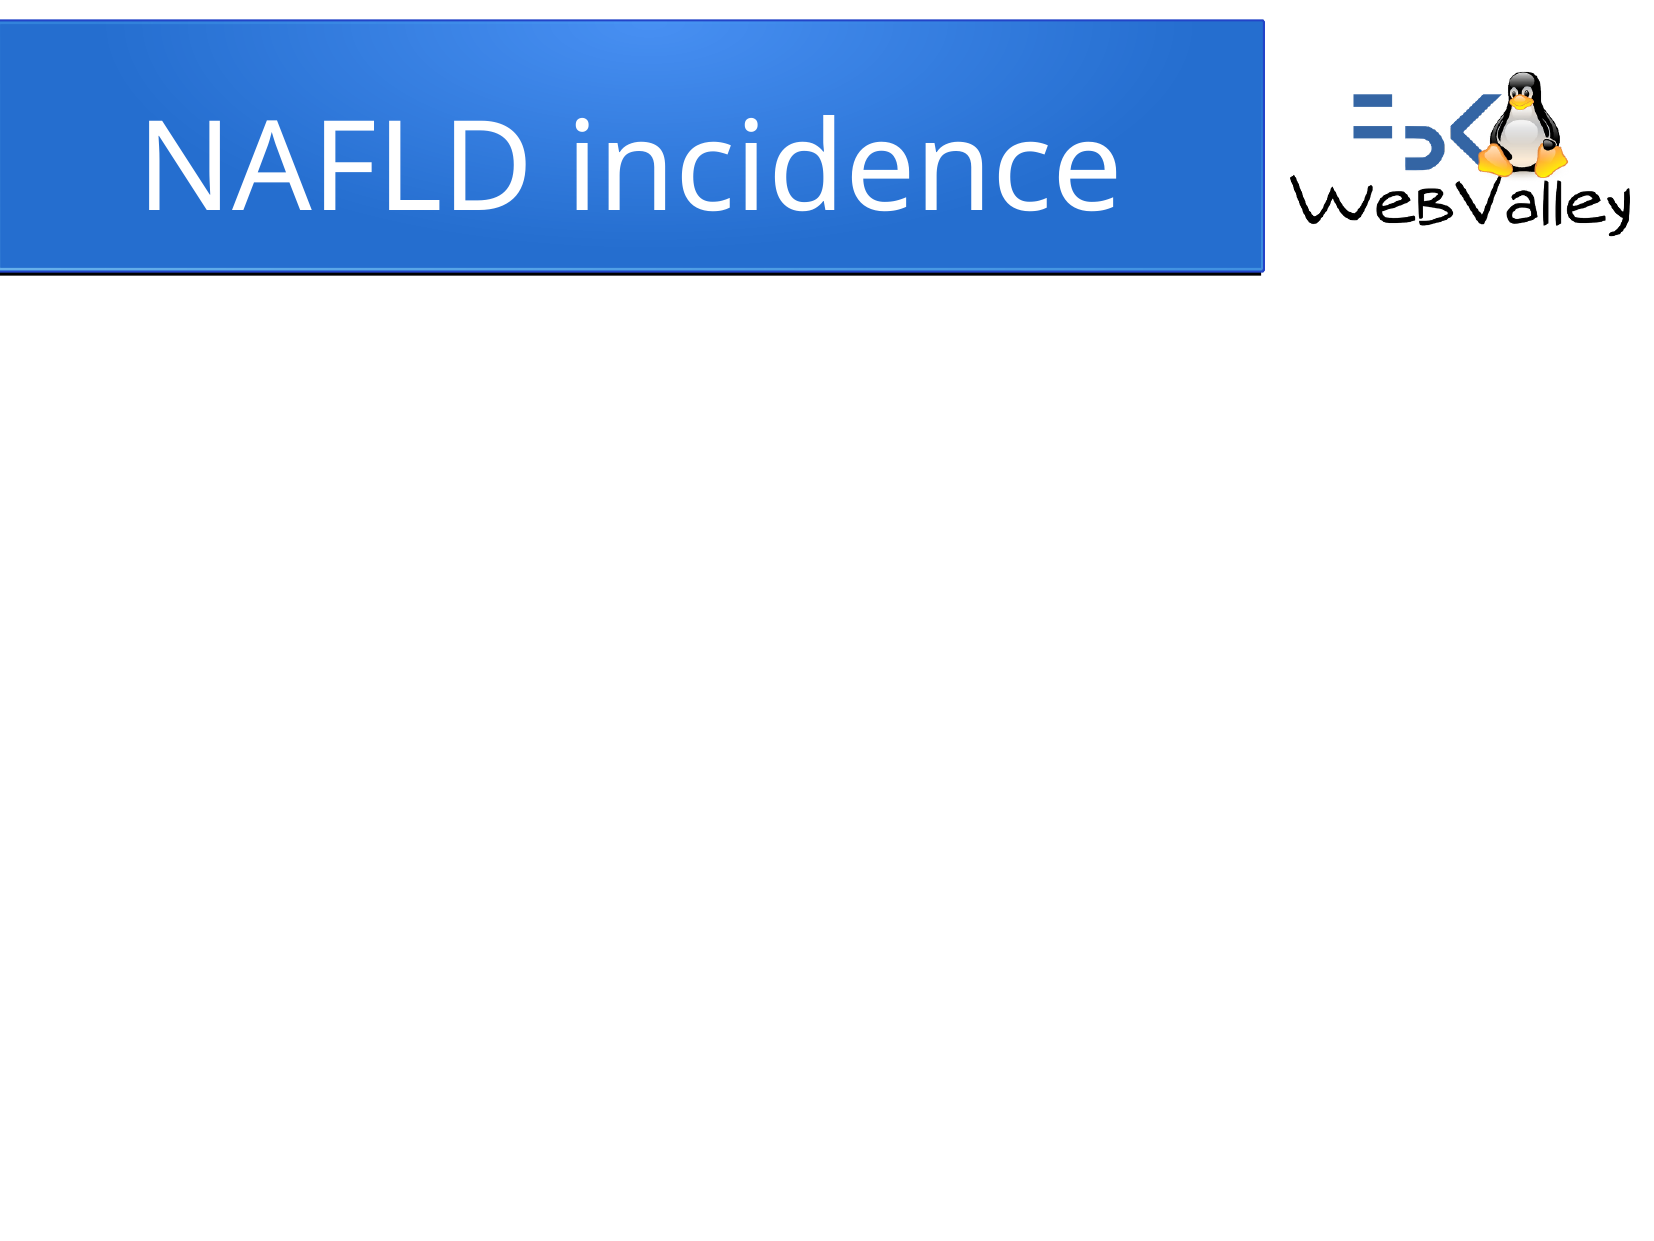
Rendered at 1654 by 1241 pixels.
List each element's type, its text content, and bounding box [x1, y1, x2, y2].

picture [1290, 70, 1630, 237]
text_box NAFLD incidence [4, 69, 1257, 225]
